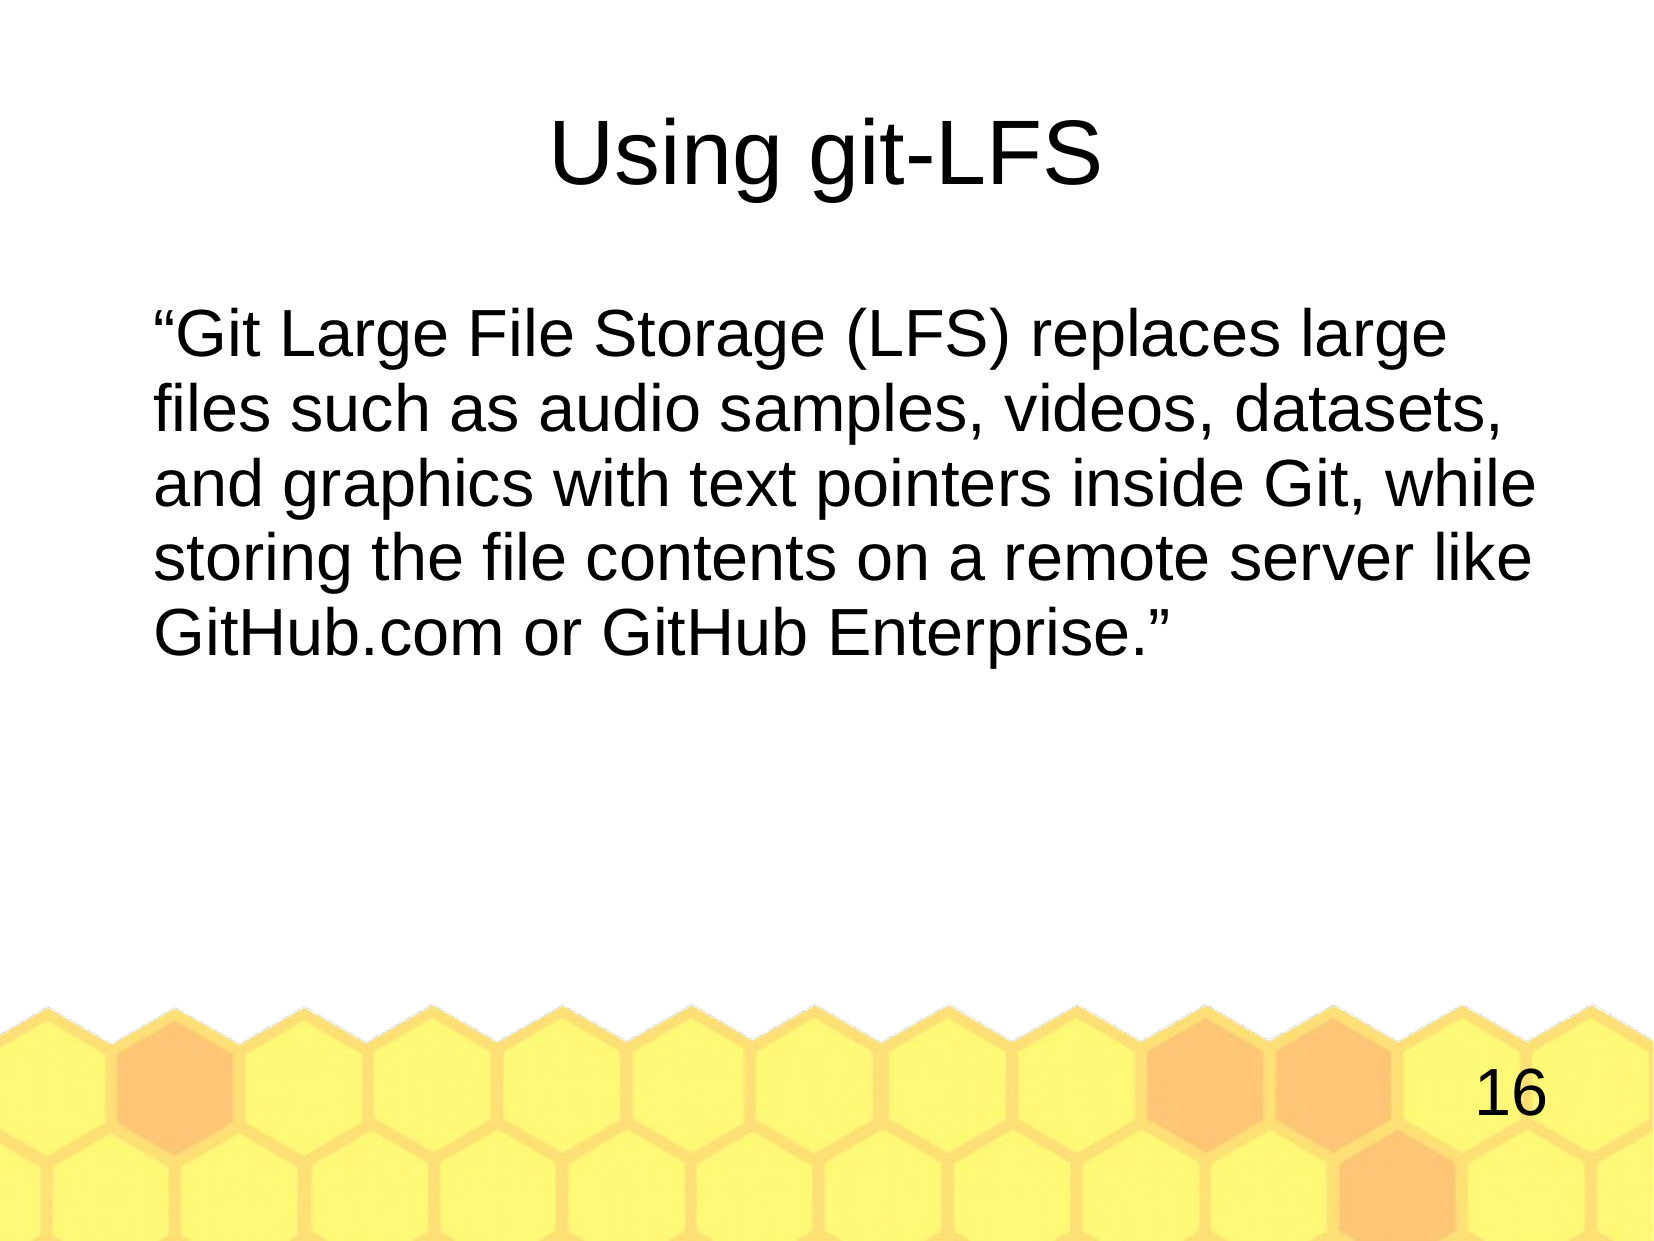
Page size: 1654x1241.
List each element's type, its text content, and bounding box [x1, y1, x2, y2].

text_box 16 [1417, 1003, 1607, 1182]
title Using git-LFS [82, 49, 1571, 257]
picture [0, 1001, 1654, 1241]
list “Git Large File Storage (LFS) replaces large files such as audio samples, videos, datasets, and graphics with text pointers inside Git, while storing the file contents on a remote server like GitHub.com or GitHub Enterprise.” [82, 296, 1571, 1016]
